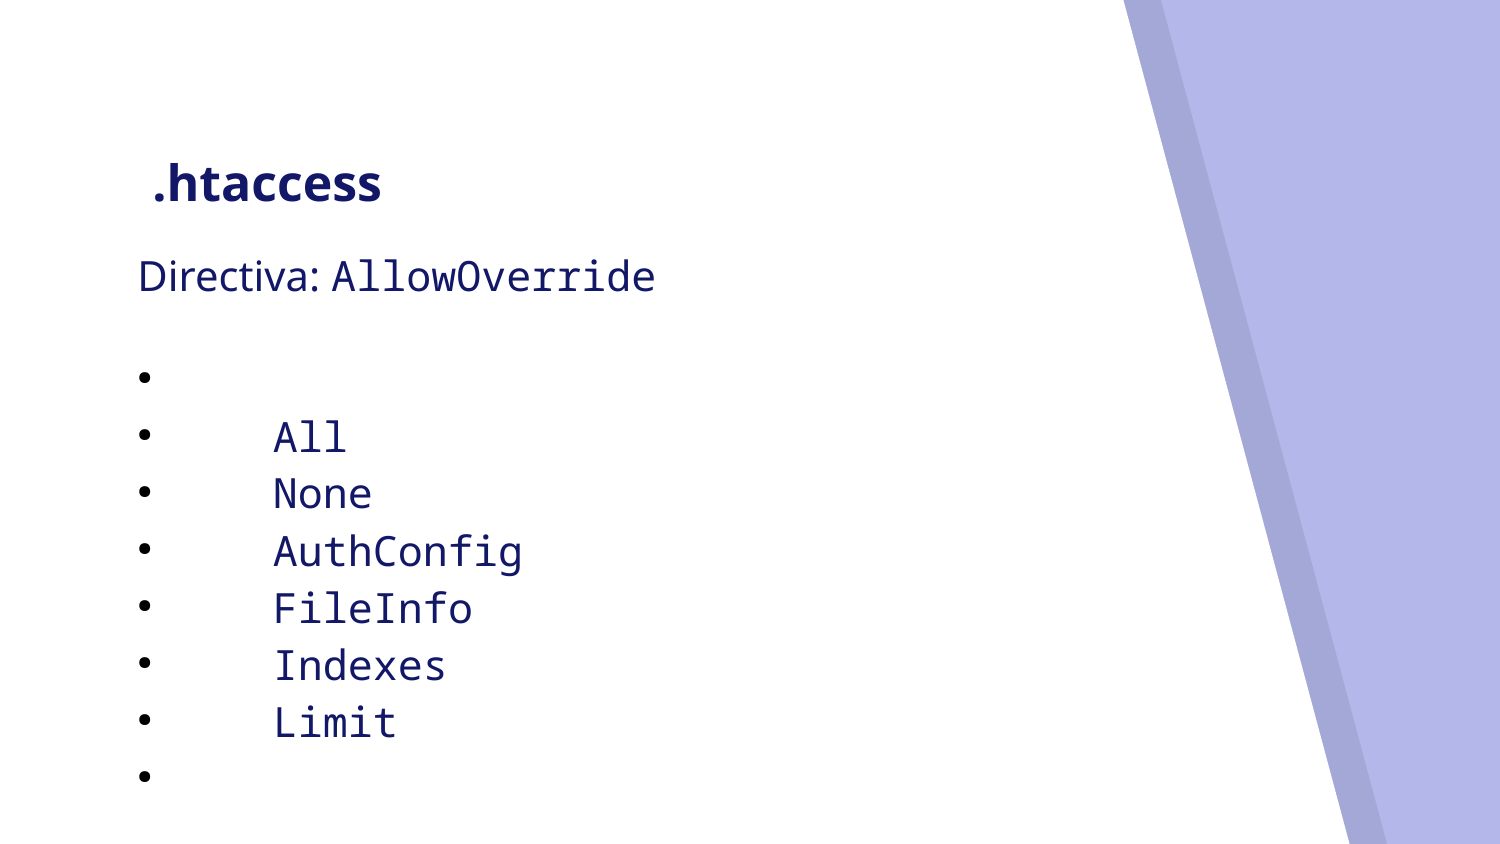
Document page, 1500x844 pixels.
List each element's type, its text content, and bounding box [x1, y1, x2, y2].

title .htaccess [137, 146, 1011, 227]
text_box Directiva: AllowOverride All None AuthConfig FileInfo Indexes Limit [137, 246, 1394, 844]
